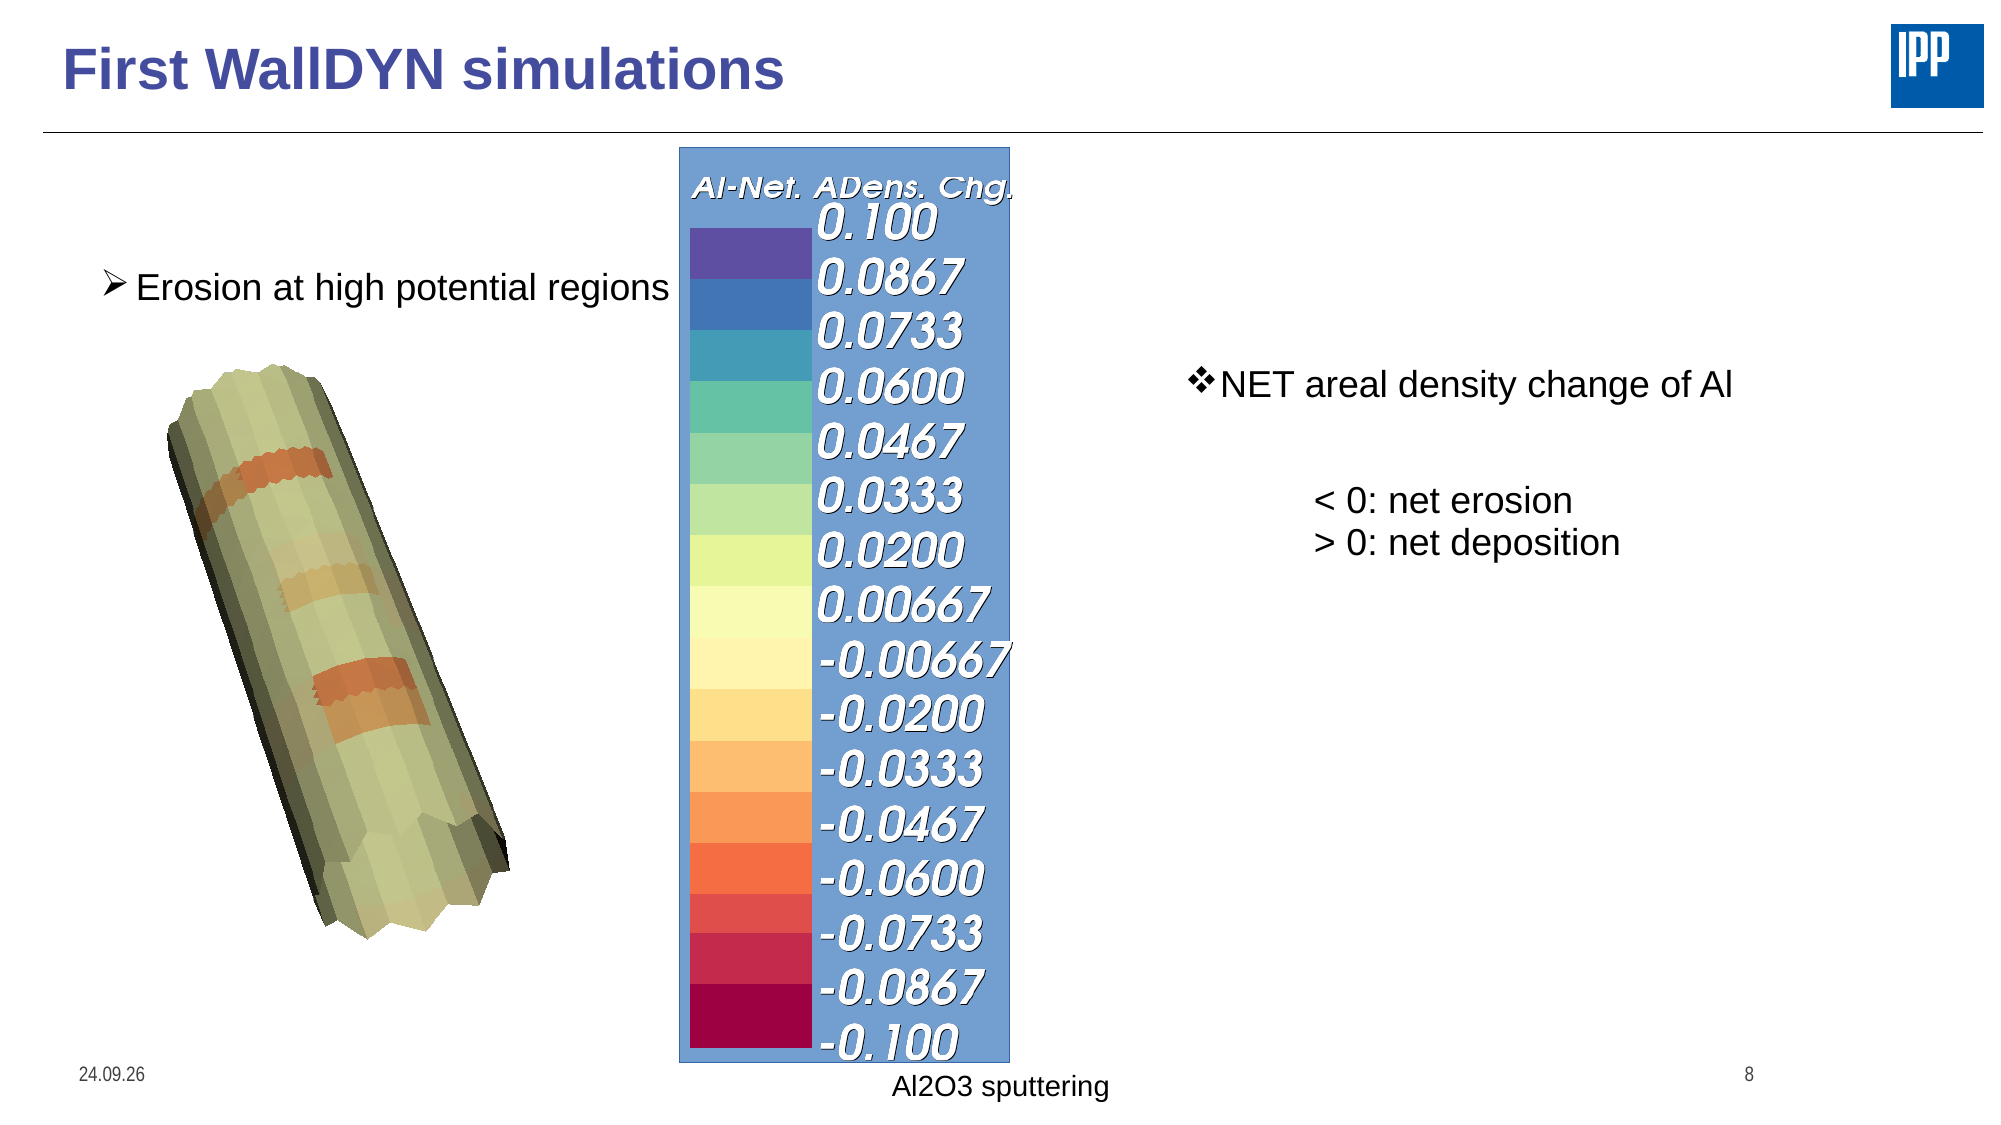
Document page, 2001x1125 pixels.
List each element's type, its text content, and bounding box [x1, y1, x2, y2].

text_box First WallDYN simulations [47, 29, 801, 110]
text_box [679, 147, 1010, 177]
text_box NET areal density change of Al [1169, 356, 1749, 414]
picture [142, 177, 1034, 1063]
text_box Erosion at high potential regions [85, 259, 686, 316]
text_box < 0: net erosion > 0: net deposition [1299, 472, 1636, 572]
